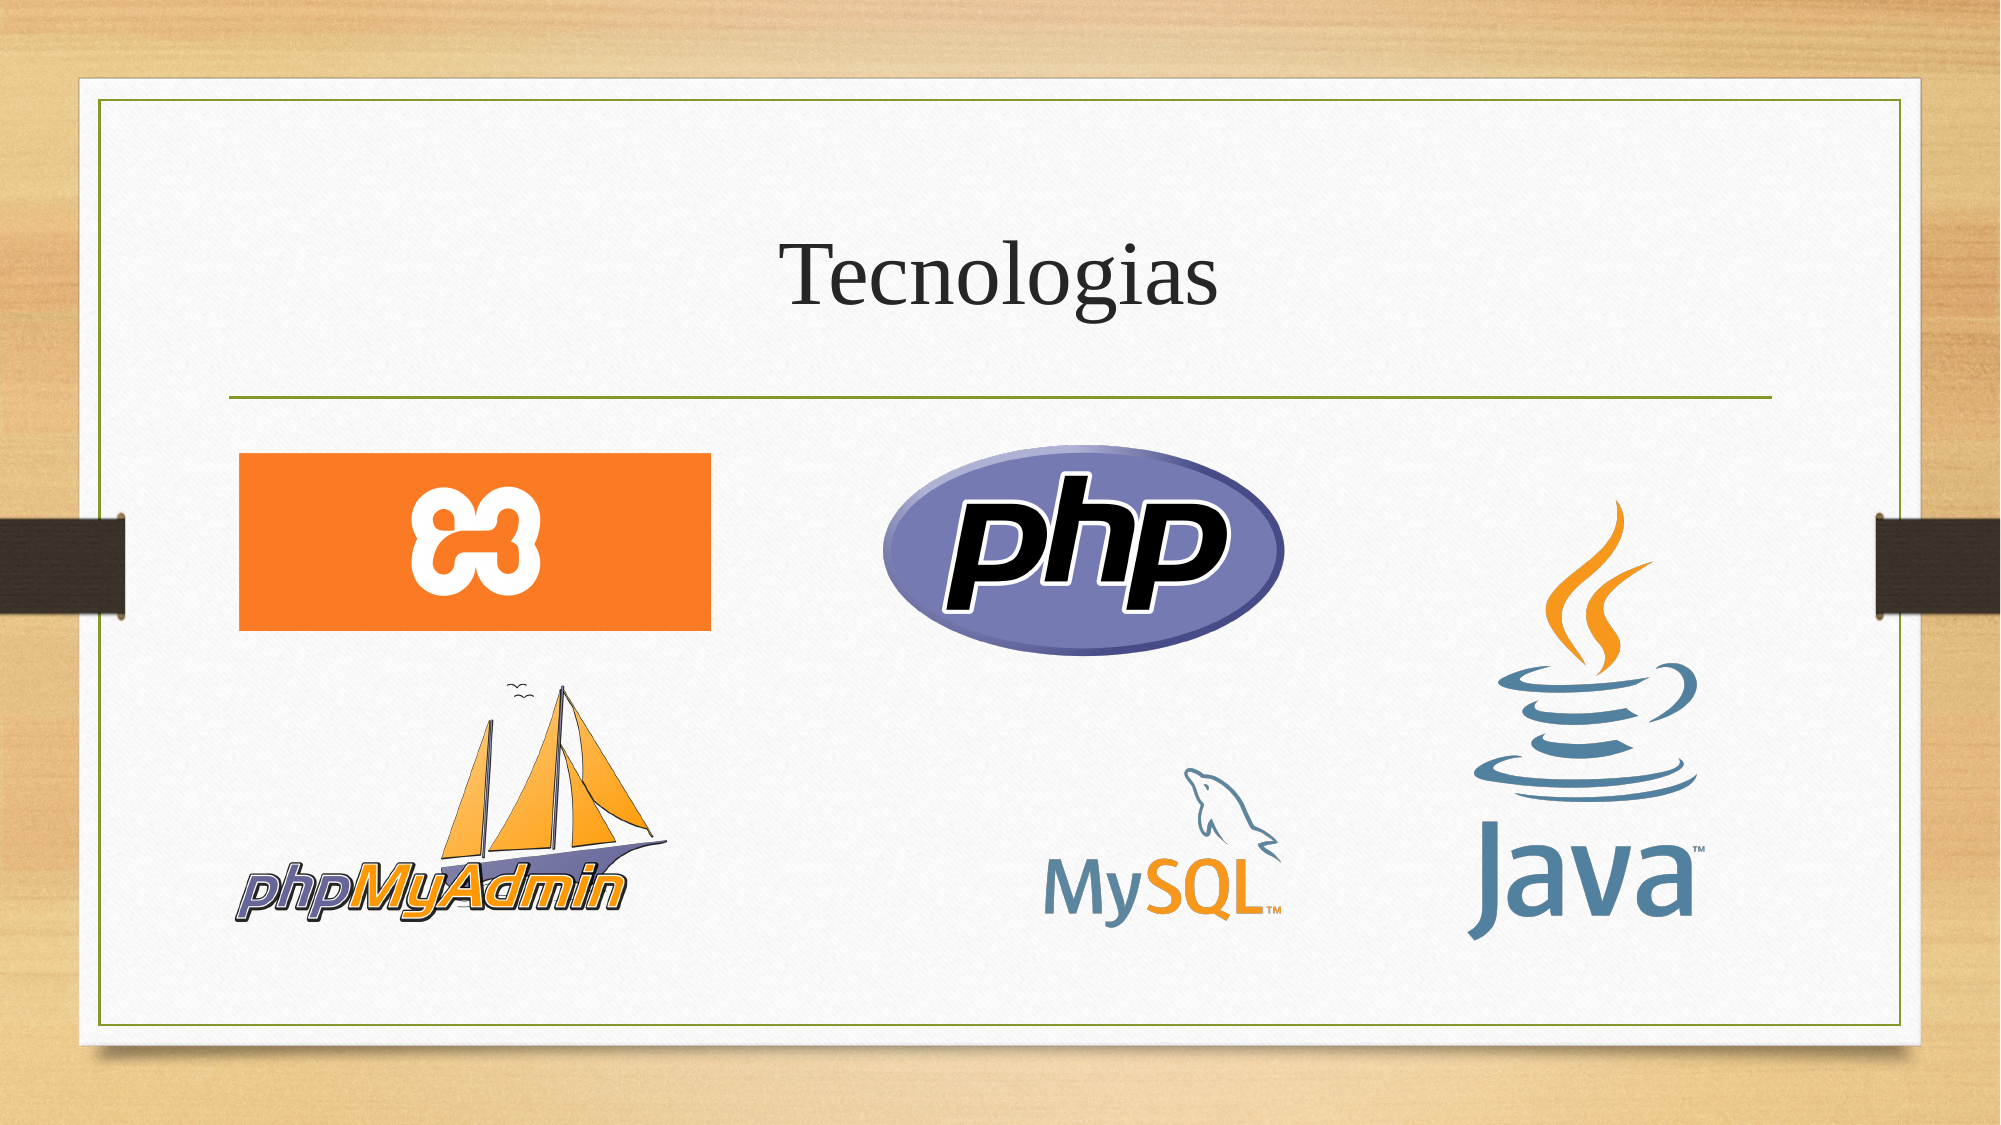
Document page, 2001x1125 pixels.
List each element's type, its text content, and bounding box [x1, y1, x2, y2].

picture [212, 661, 689, 944]
picture [999, 726, 1335, 958]
picture [1462, 496, 1707, 944]
picture [877, 439, 1290, 662]
picture [239, 453, 711, 631]
title Tecnologias [212, 161, 1788, 376]
